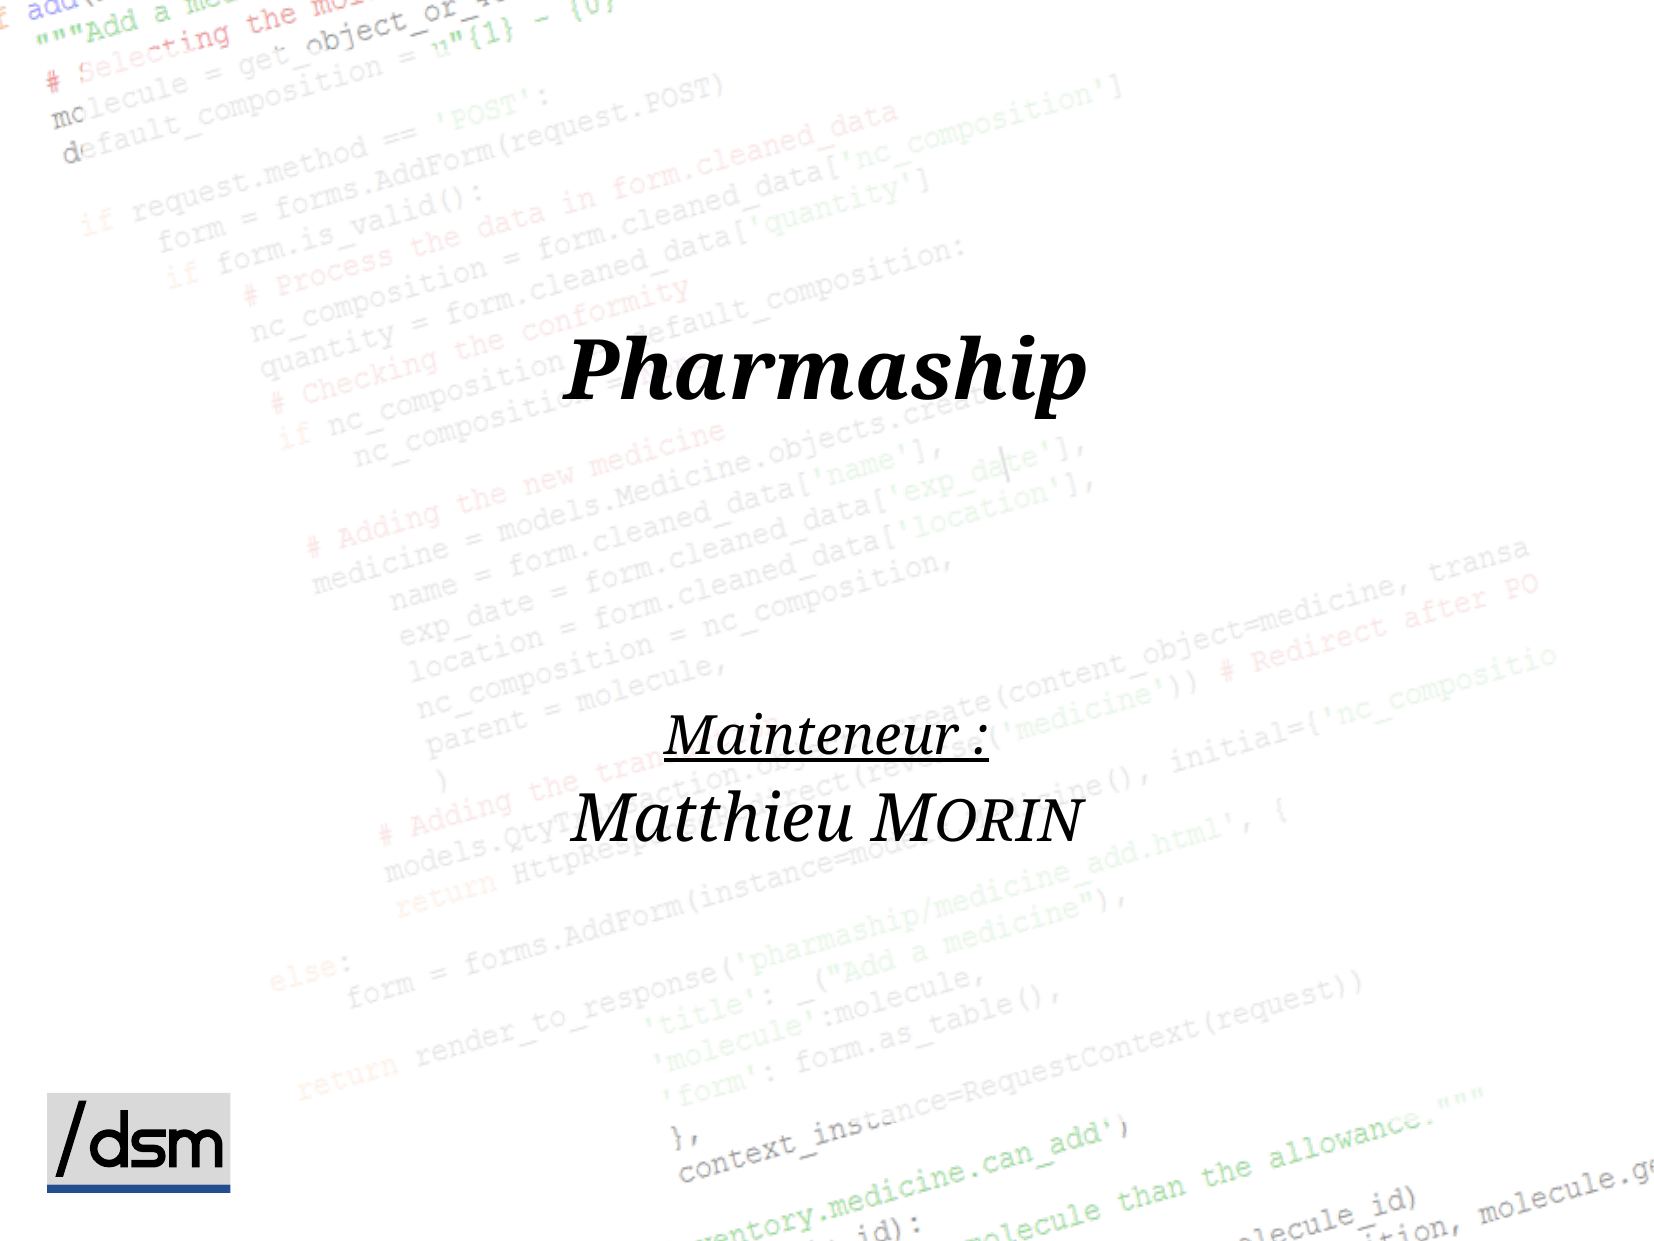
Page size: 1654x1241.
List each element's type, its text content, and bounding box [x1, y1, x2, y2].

subtitle Pharmaship Mainteneur : Matthieu MORIN [82, 49, 1571, 1123]
picture [0, 0, 1654, 1241]
